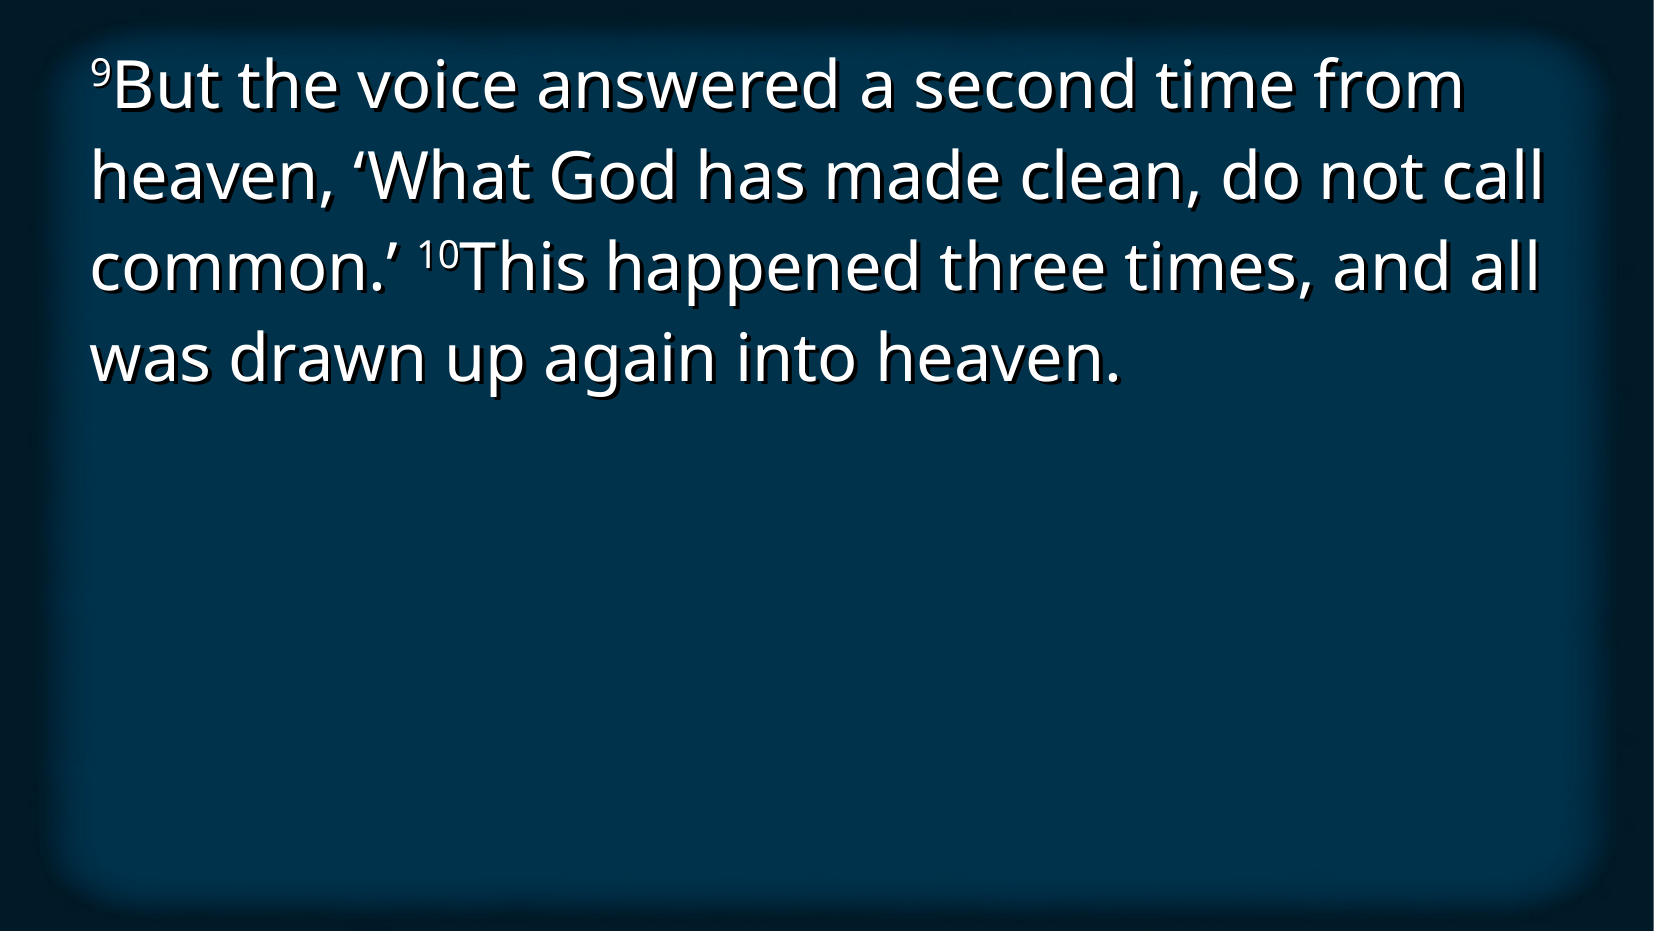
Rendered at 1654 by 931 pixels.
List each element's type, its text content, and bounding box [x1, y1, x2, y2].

picture [0, 0, 1654, 931]
text_box 9But the voice answered a second time from heaven, ‘What God has made clean, do not call common.’ 10This happened three times, and all was drawn up again into heaven. [75, 30, 1576, 400]
